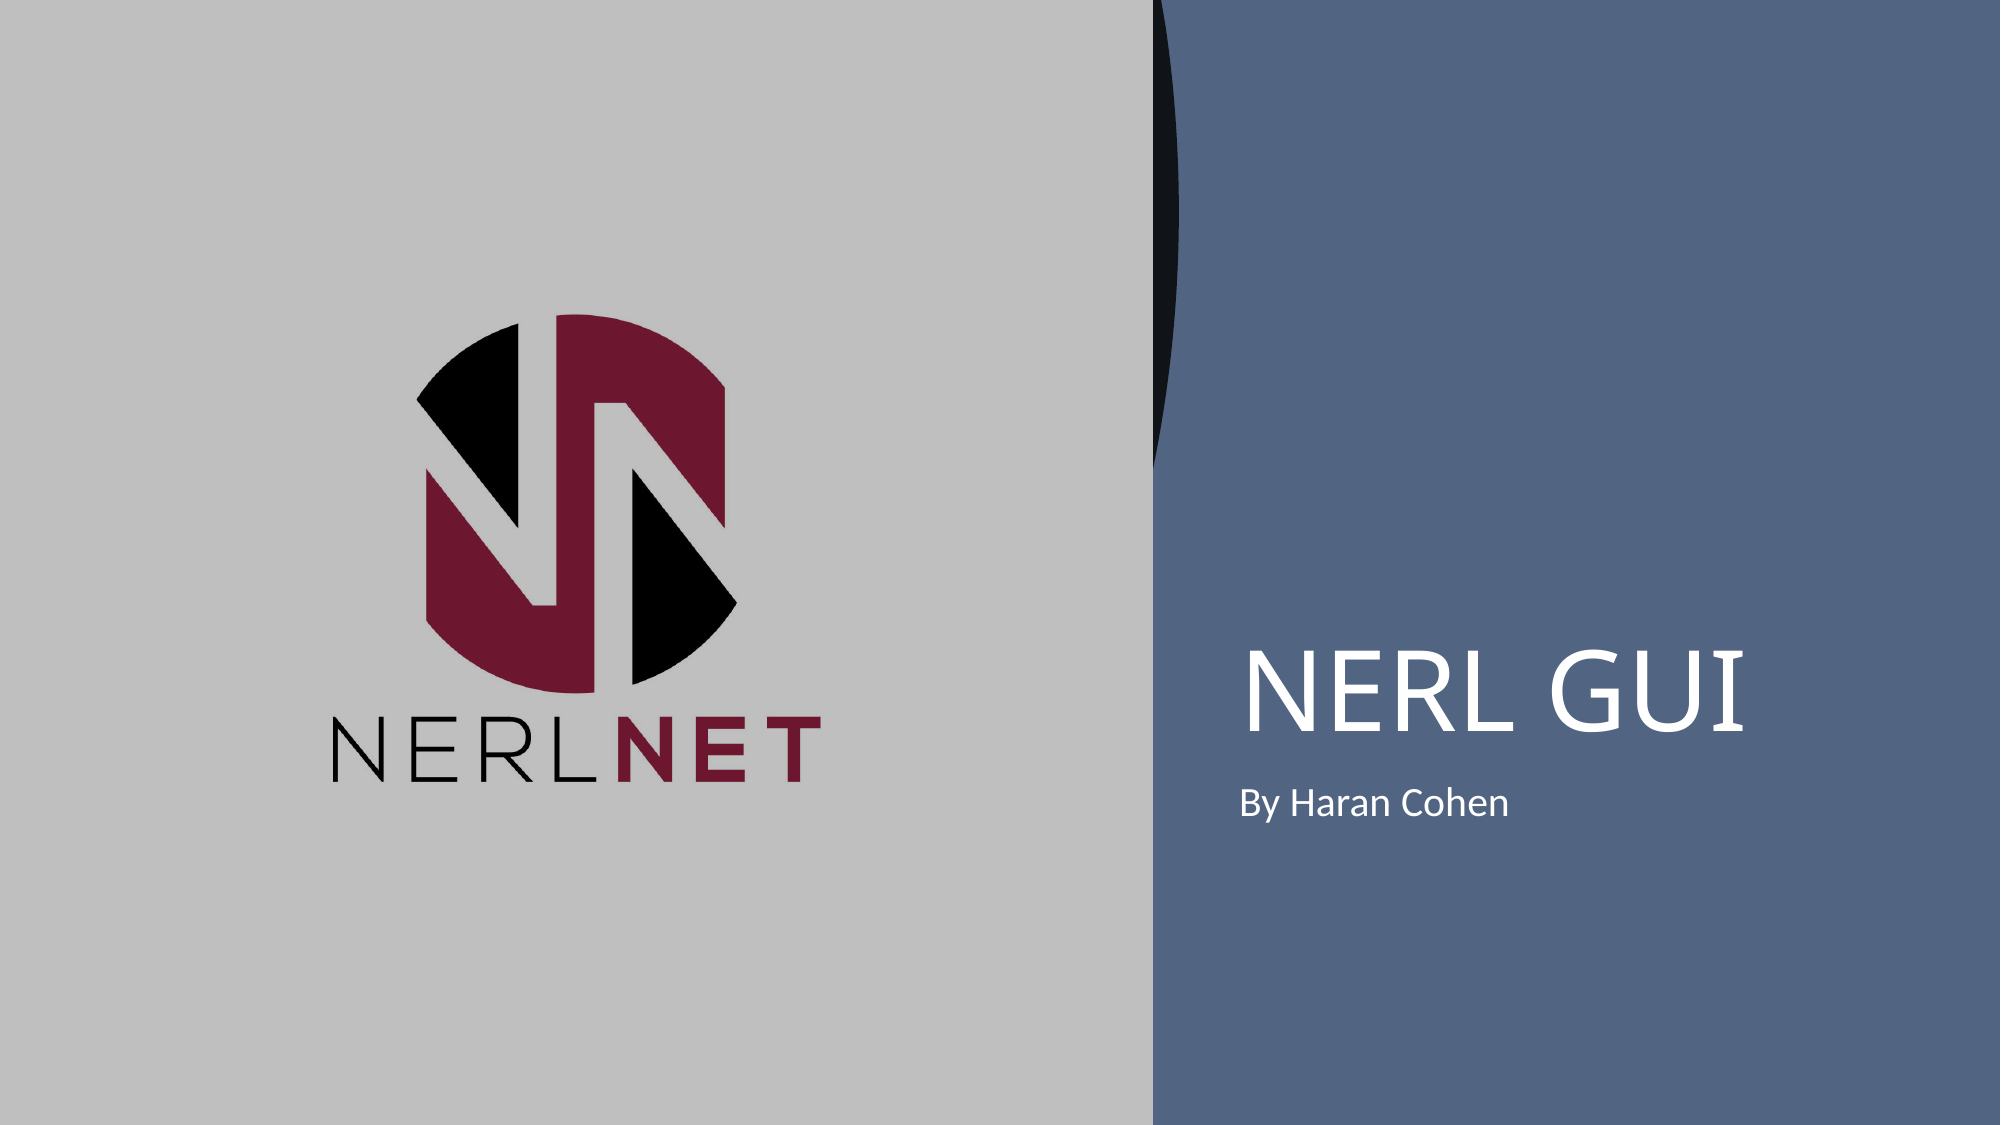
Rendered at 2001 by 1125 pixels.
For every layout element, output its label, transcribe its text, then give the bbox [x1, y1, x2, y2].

text_box By Haran Cohen [1224, 779, 1895, 968]
picture [0, 0, 1153, 1125]
text_box [1153, 0, 1179, 469]
text_box NERL GUI [1224, 292, 1895, 767]
